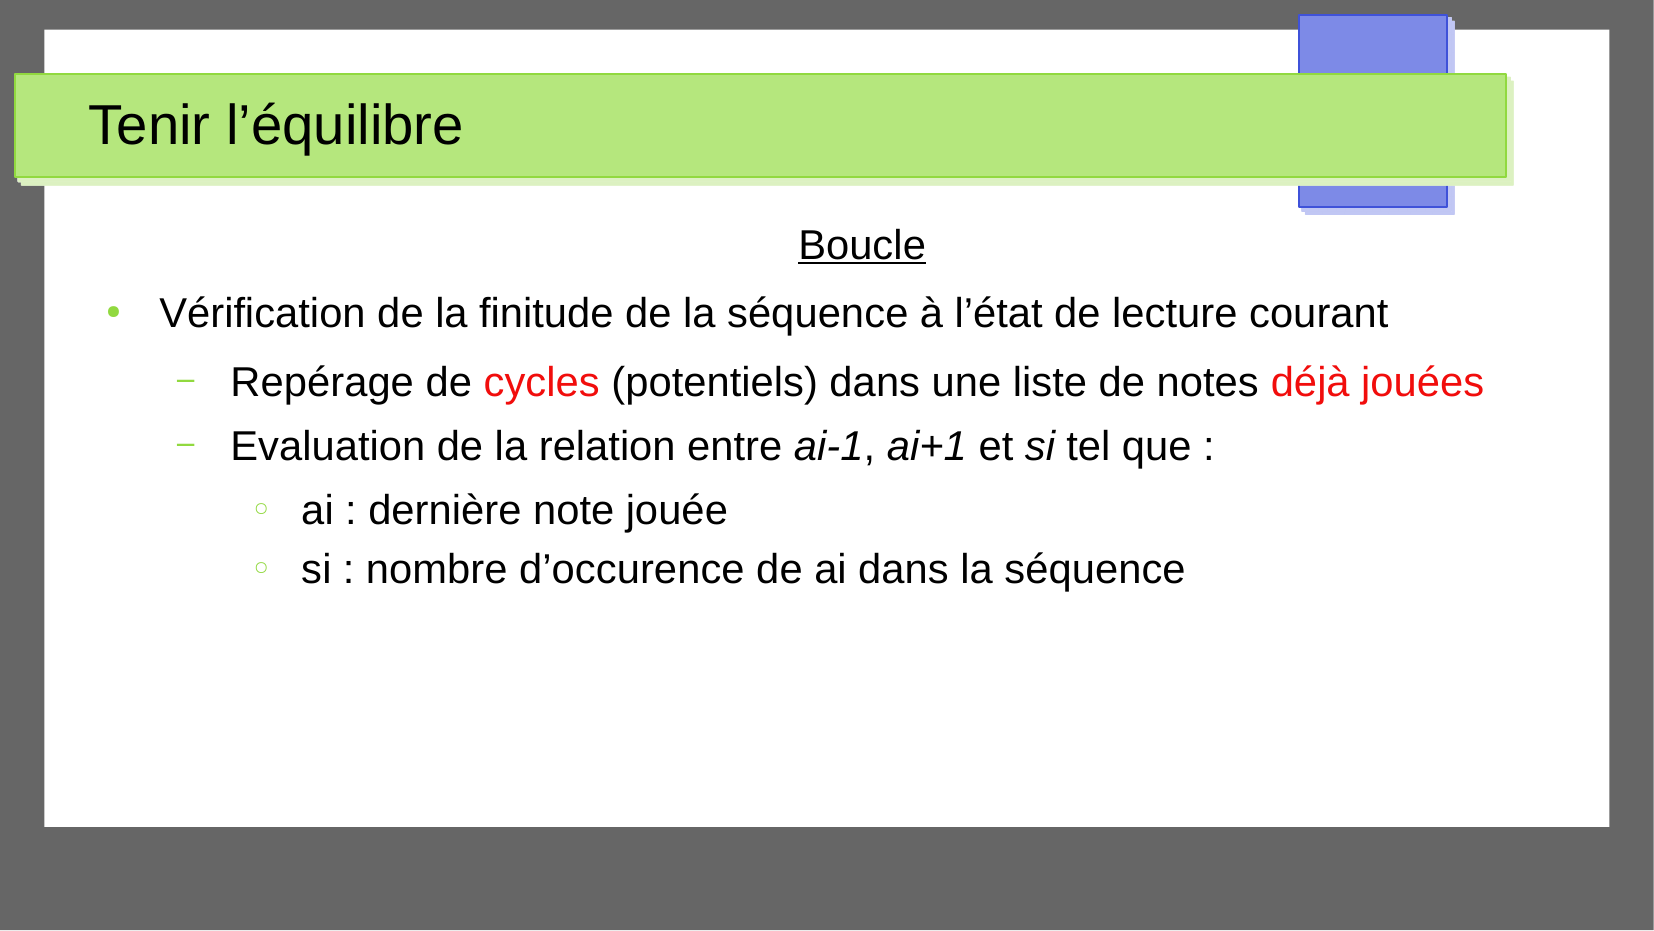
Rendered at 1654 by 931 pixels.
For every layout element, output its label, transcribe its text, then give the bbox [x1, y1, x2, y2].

list Boucle Vérification de la finitude de la séquence à l’état de lecture courant Repérage de cycles (potentiels) dans une liste de notes déjà jouées Evaluation de la relation entre ai-1, ai+1 et si tel que : ai : dernière note jouée si : nombre d’occurence de ai dans la séquence [88, 221, 1565, 813]
title Tenir l’équilibre [88, 73, 1506, 178]
